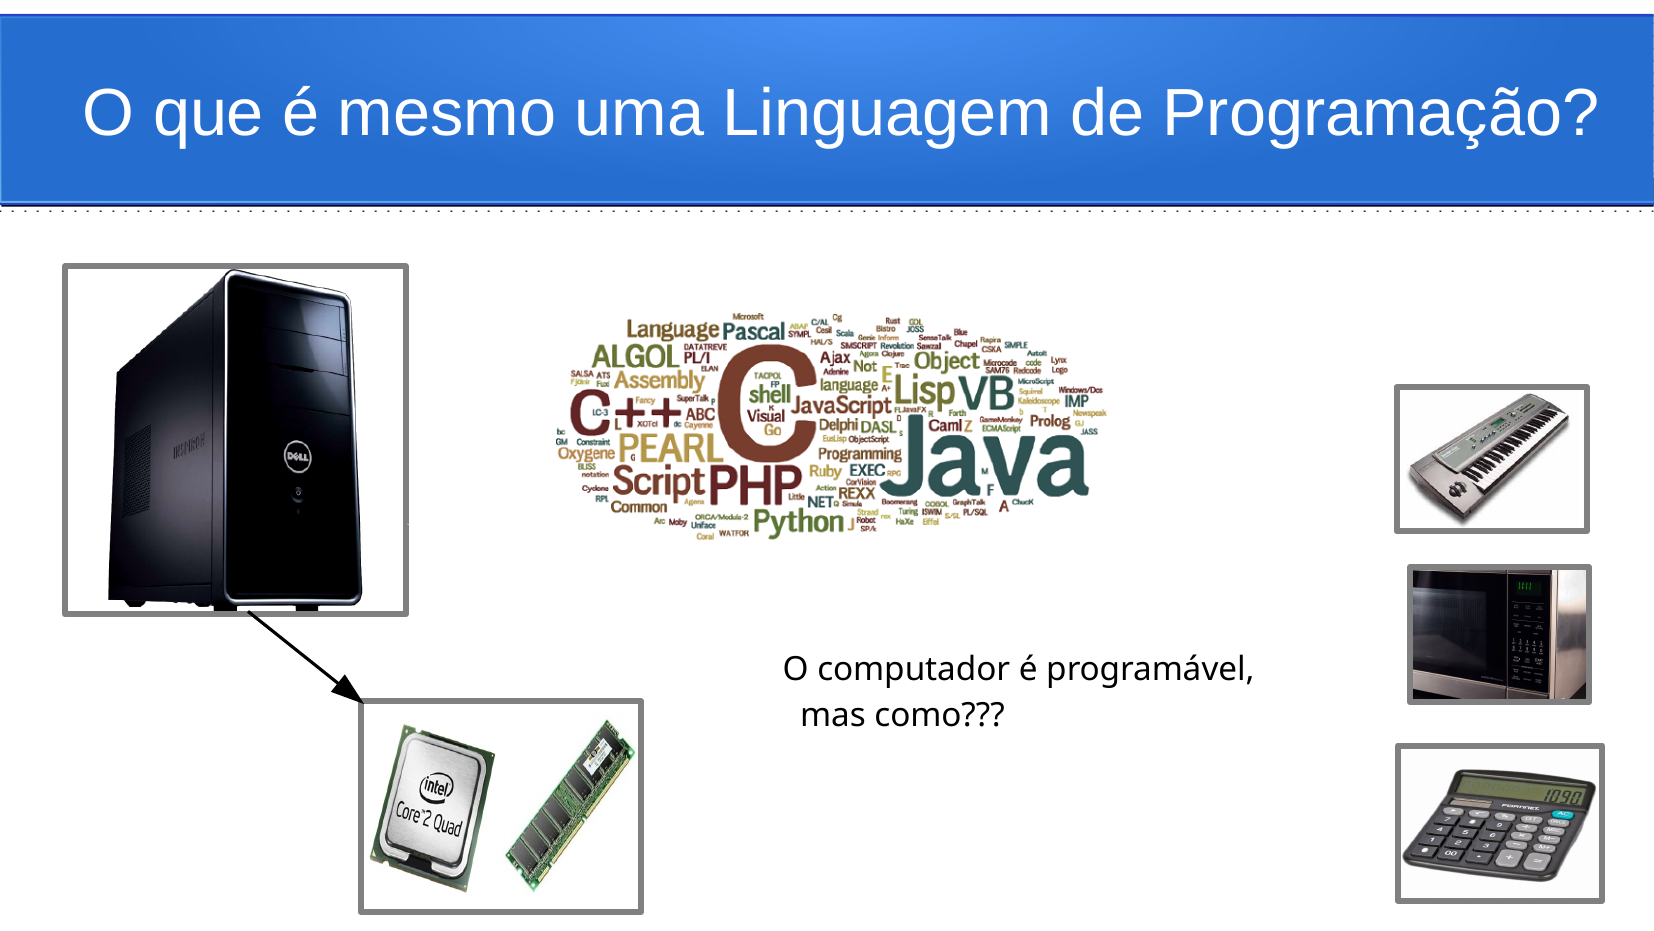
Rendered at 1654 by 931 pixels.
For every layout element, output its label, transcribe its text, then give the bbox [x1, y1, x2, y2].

picture [364, 704, 638, 910]
text_box O computador é programável, mas como??? [767, 625, 1312, 750]
title O que é mesmo uma Linguagem de Programação? [82, 35, 1654, 189]
picture [1413, 569, 1586, 700]
picture [1400, 748, 1600, 898]
picture [1399, 389, 1584, 529]
picture [67, 269, 403, 612]
picture [555, 312, 1113, 544]
picture [0, 206, 1654, 212]
